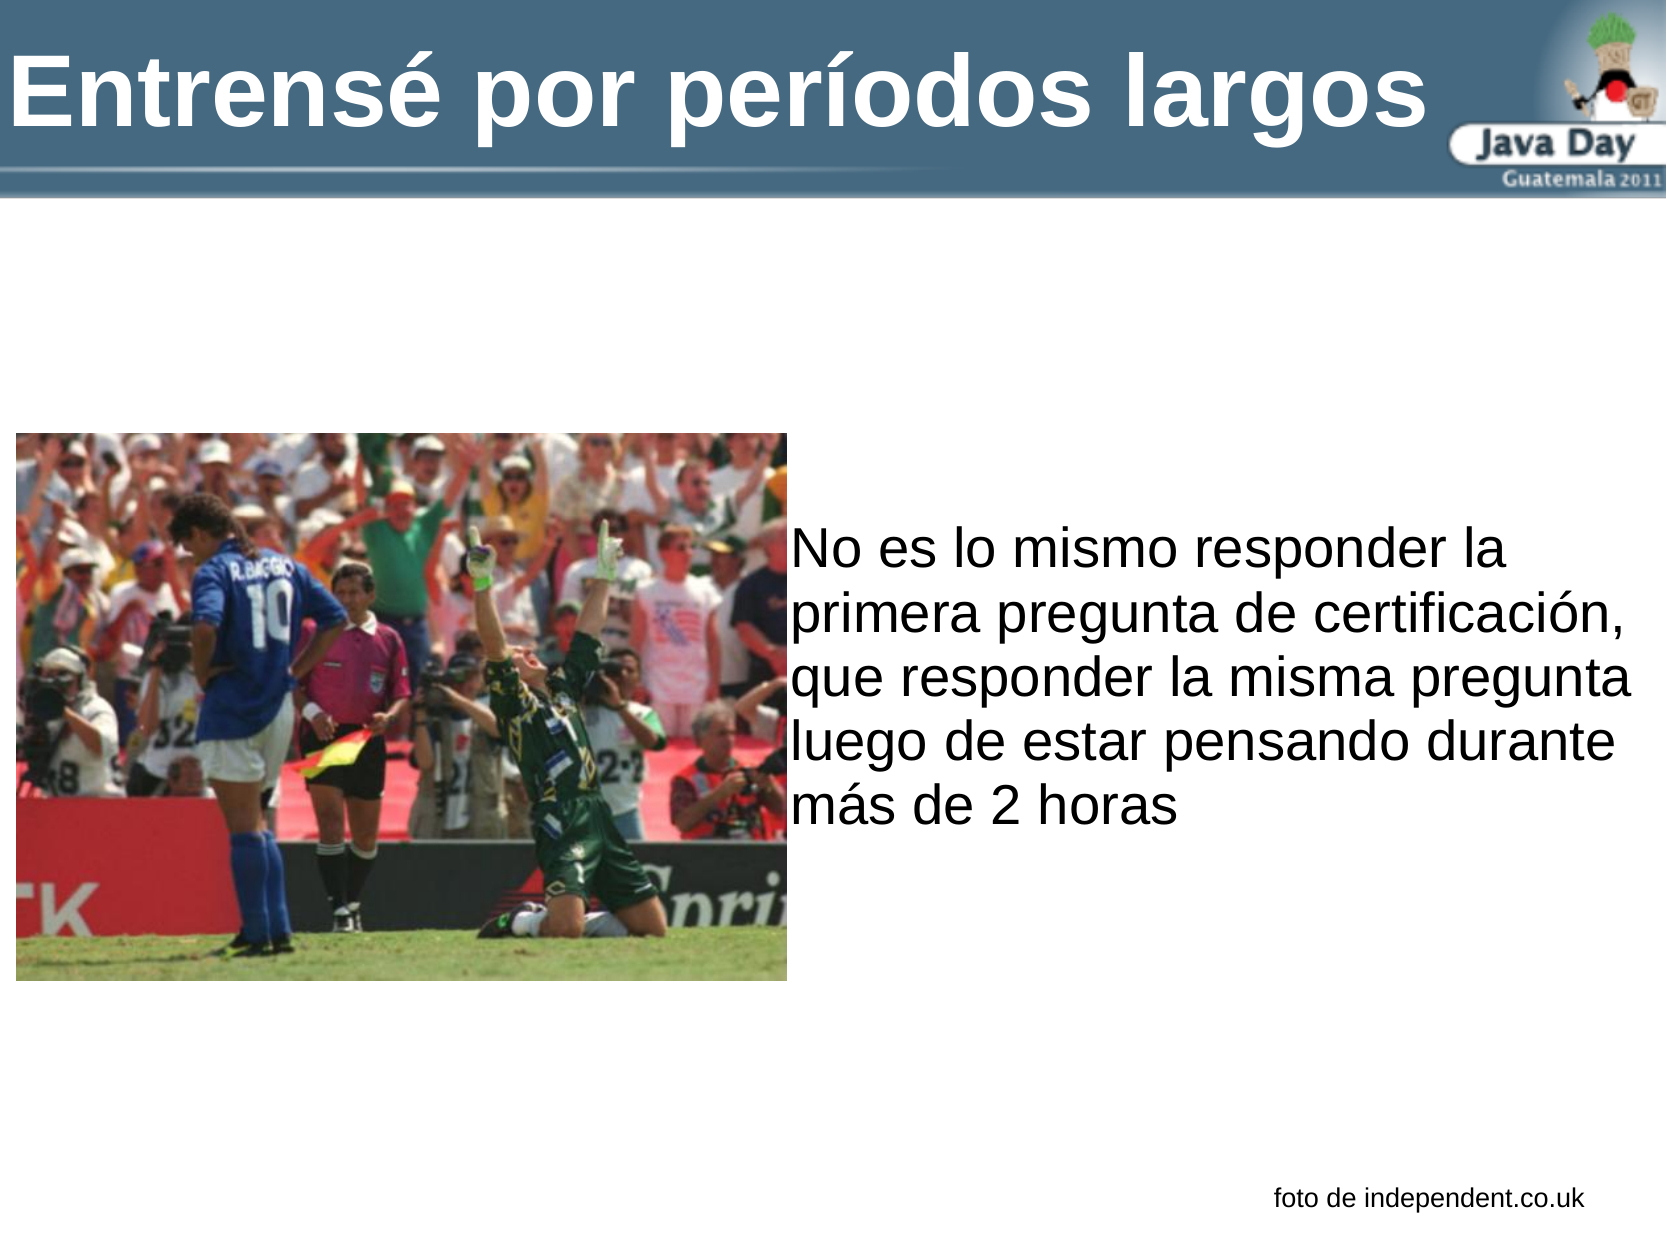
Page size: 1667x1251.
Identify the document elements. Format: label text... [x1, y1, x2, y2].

text_box Entrensé por períodos largos [7, 33, 1502, 151]
text_box foto de independent.co.uk [1273, 1183, 1667, 1215]
picture [0, 0, 1666, 200]
text_box No es lo mismo responder la primera pregunta de certificación, que responder la misma pregunta luego de estar pensando durante más de 2 horas [790, 516, 1642, 838]
picture [16, 433, 787, 981]
